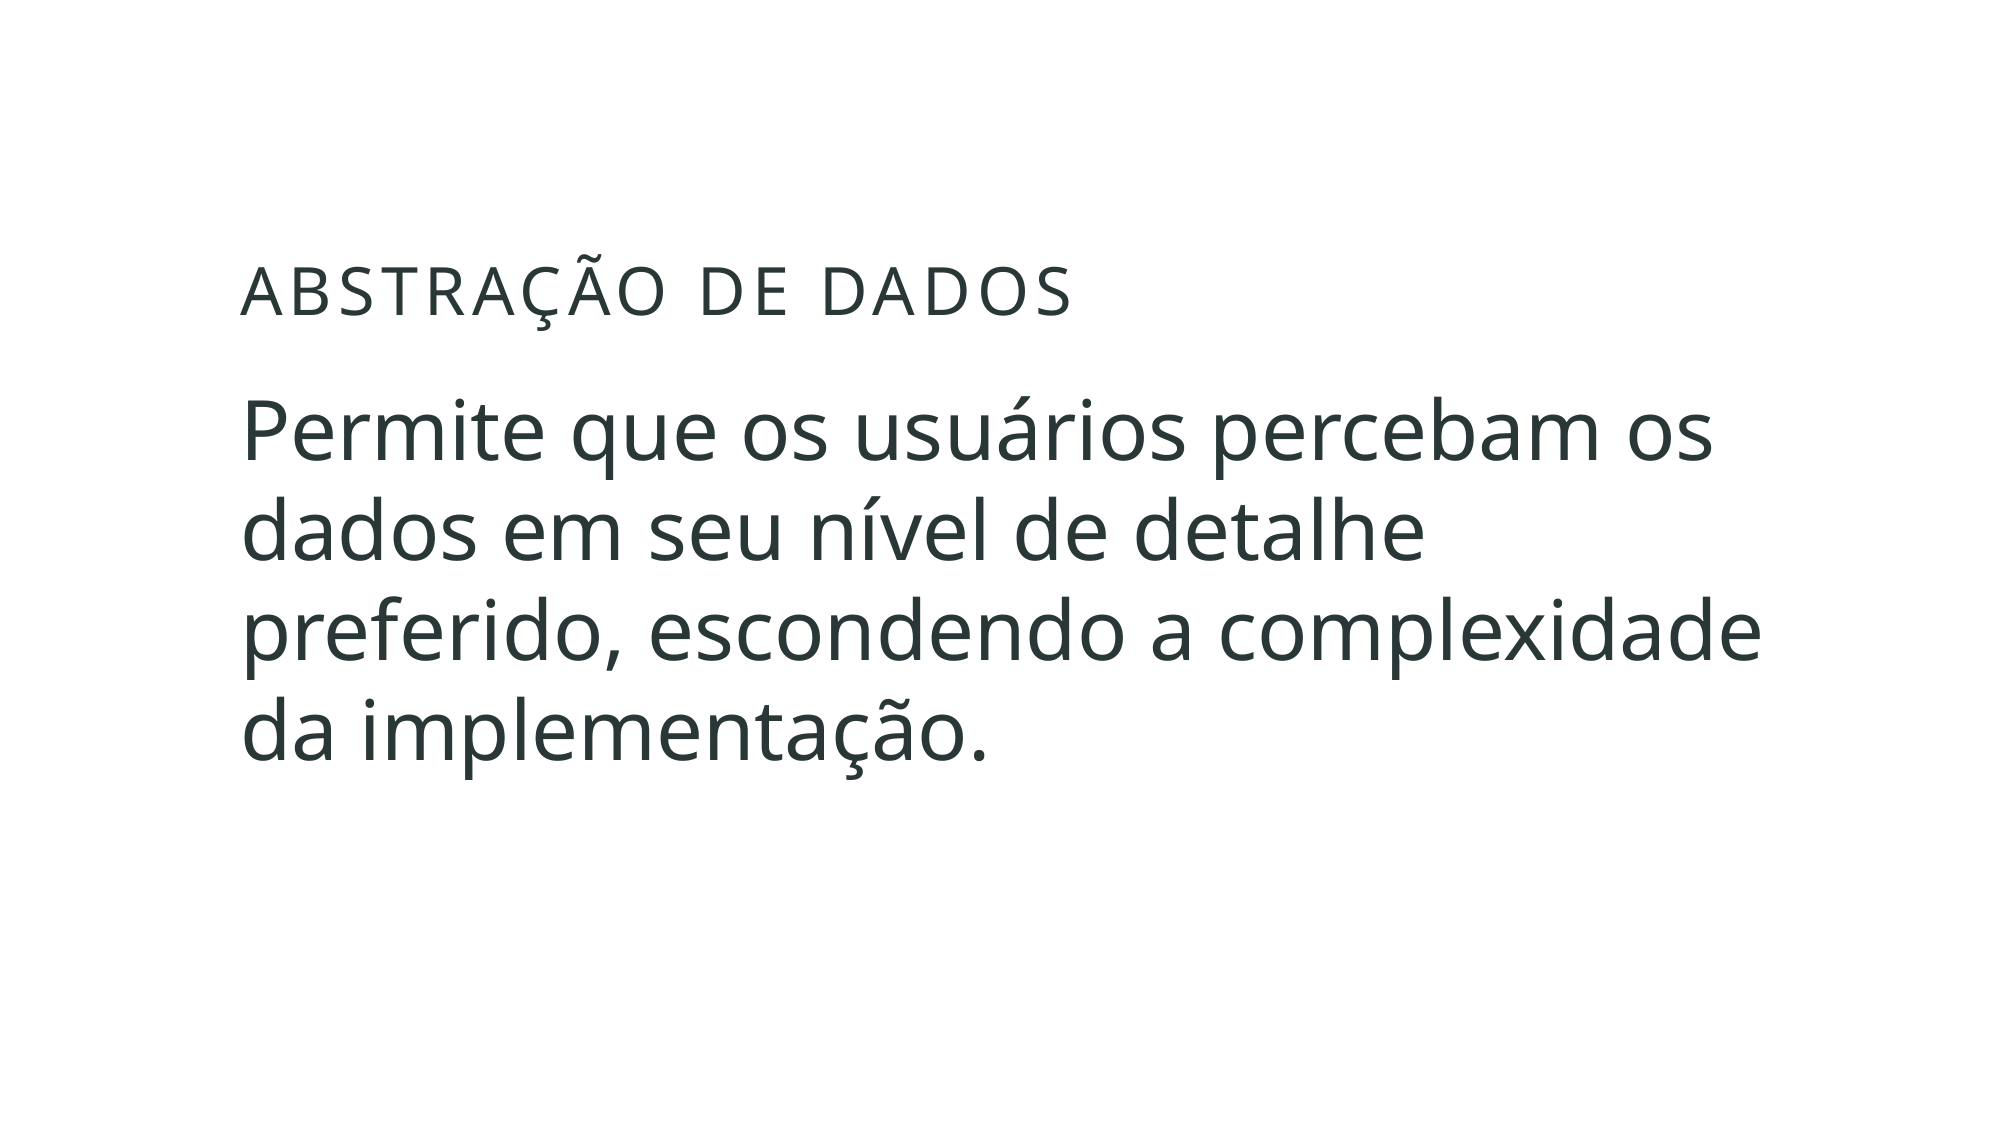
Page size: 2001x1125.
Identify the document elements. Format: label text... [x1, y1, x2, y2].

list Permite que os usuários percebam os dados em seu nível de detalhe preferido, escondendo a complexidade da implementação. [225, 369, 1782, 1013]
title Abstração de dados [225, 112, 1782, 338]
